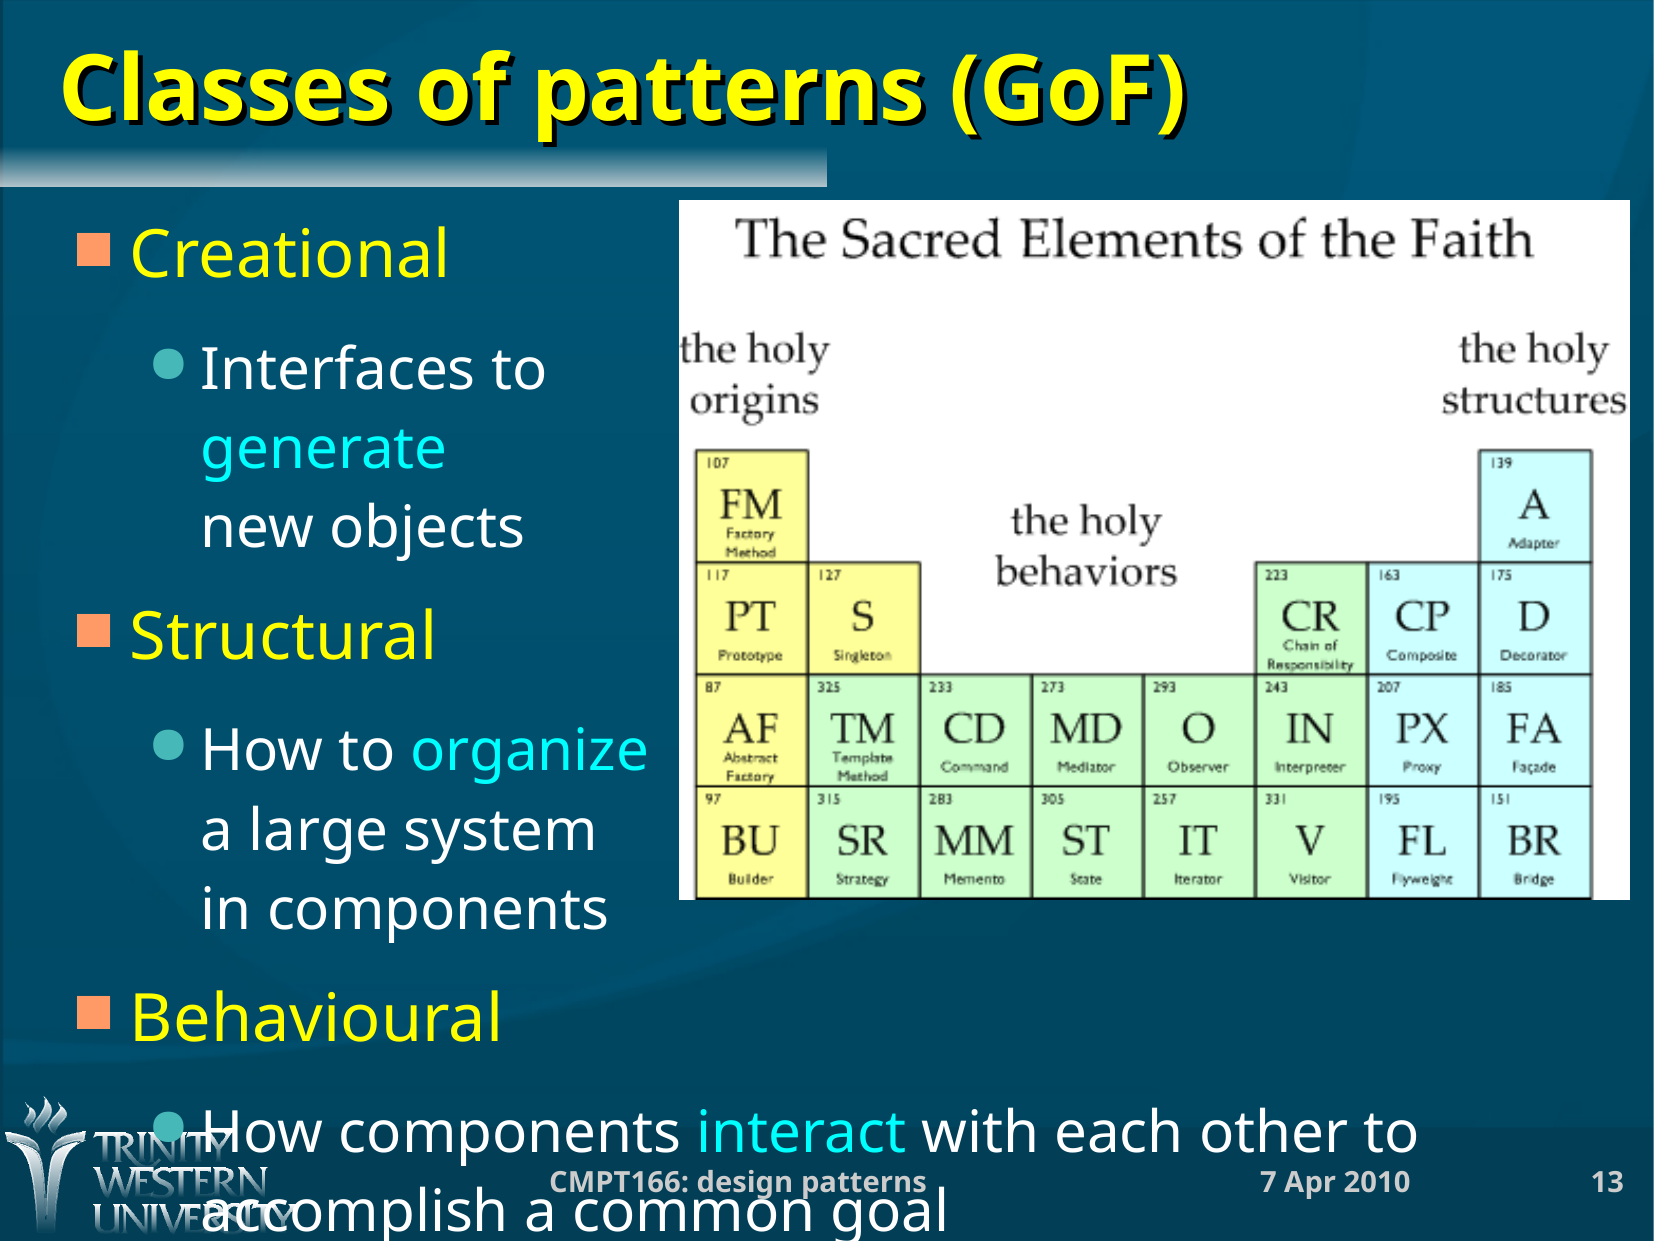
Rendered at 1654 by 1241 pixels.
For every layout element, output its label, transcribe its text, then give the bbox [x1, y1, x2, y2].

list Creational Interfaces to generate new objects Structural How to organize a large system in components Behavioural How components interact with each other to accomplish a common goal [59, 206, 1625, 1118]
picture [680, 201, 1629, 899]
picture [38, 1227, 54, 1232]
title Classes of patterns (GoF) [59, 19, 1595, 148]
title Classes of patterns (GoF) [0, 154, 827, 158]
